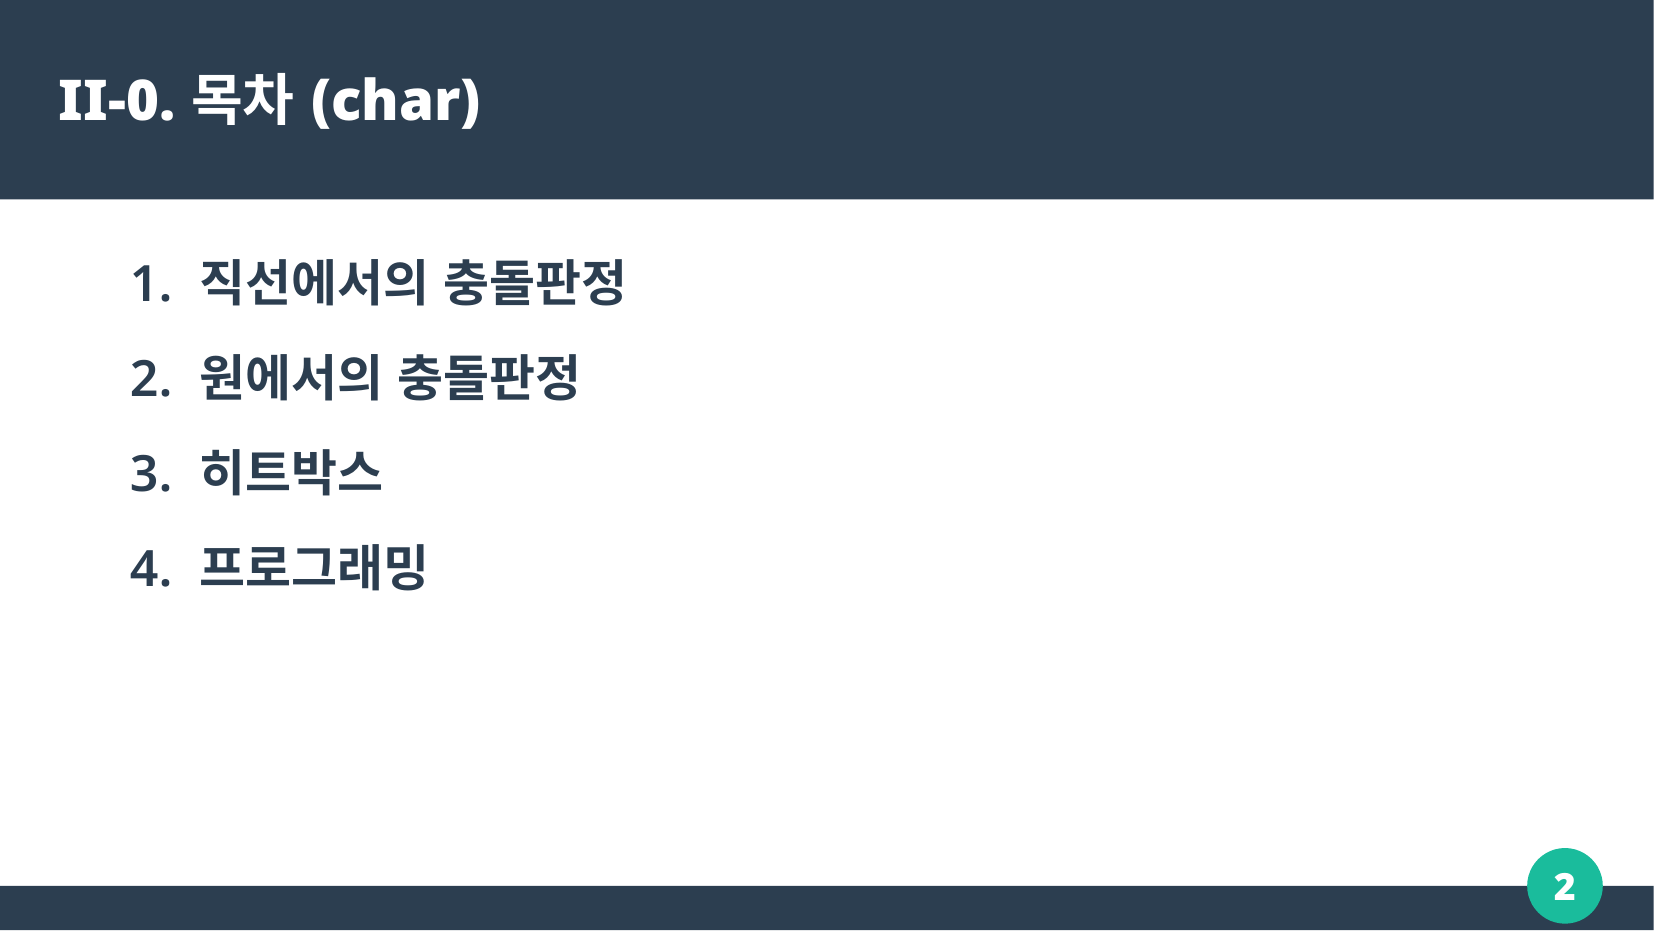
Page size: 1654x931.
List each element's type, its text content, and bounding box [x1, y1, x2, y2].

list 1. 직선에서의 충돌판정 2. 원에서의 충돌판정 3. 히트박스 4. 프로그래밍 [59, 243, 1595, 864]
title II-0.목차(char) [59, 37, 1595, 156]
